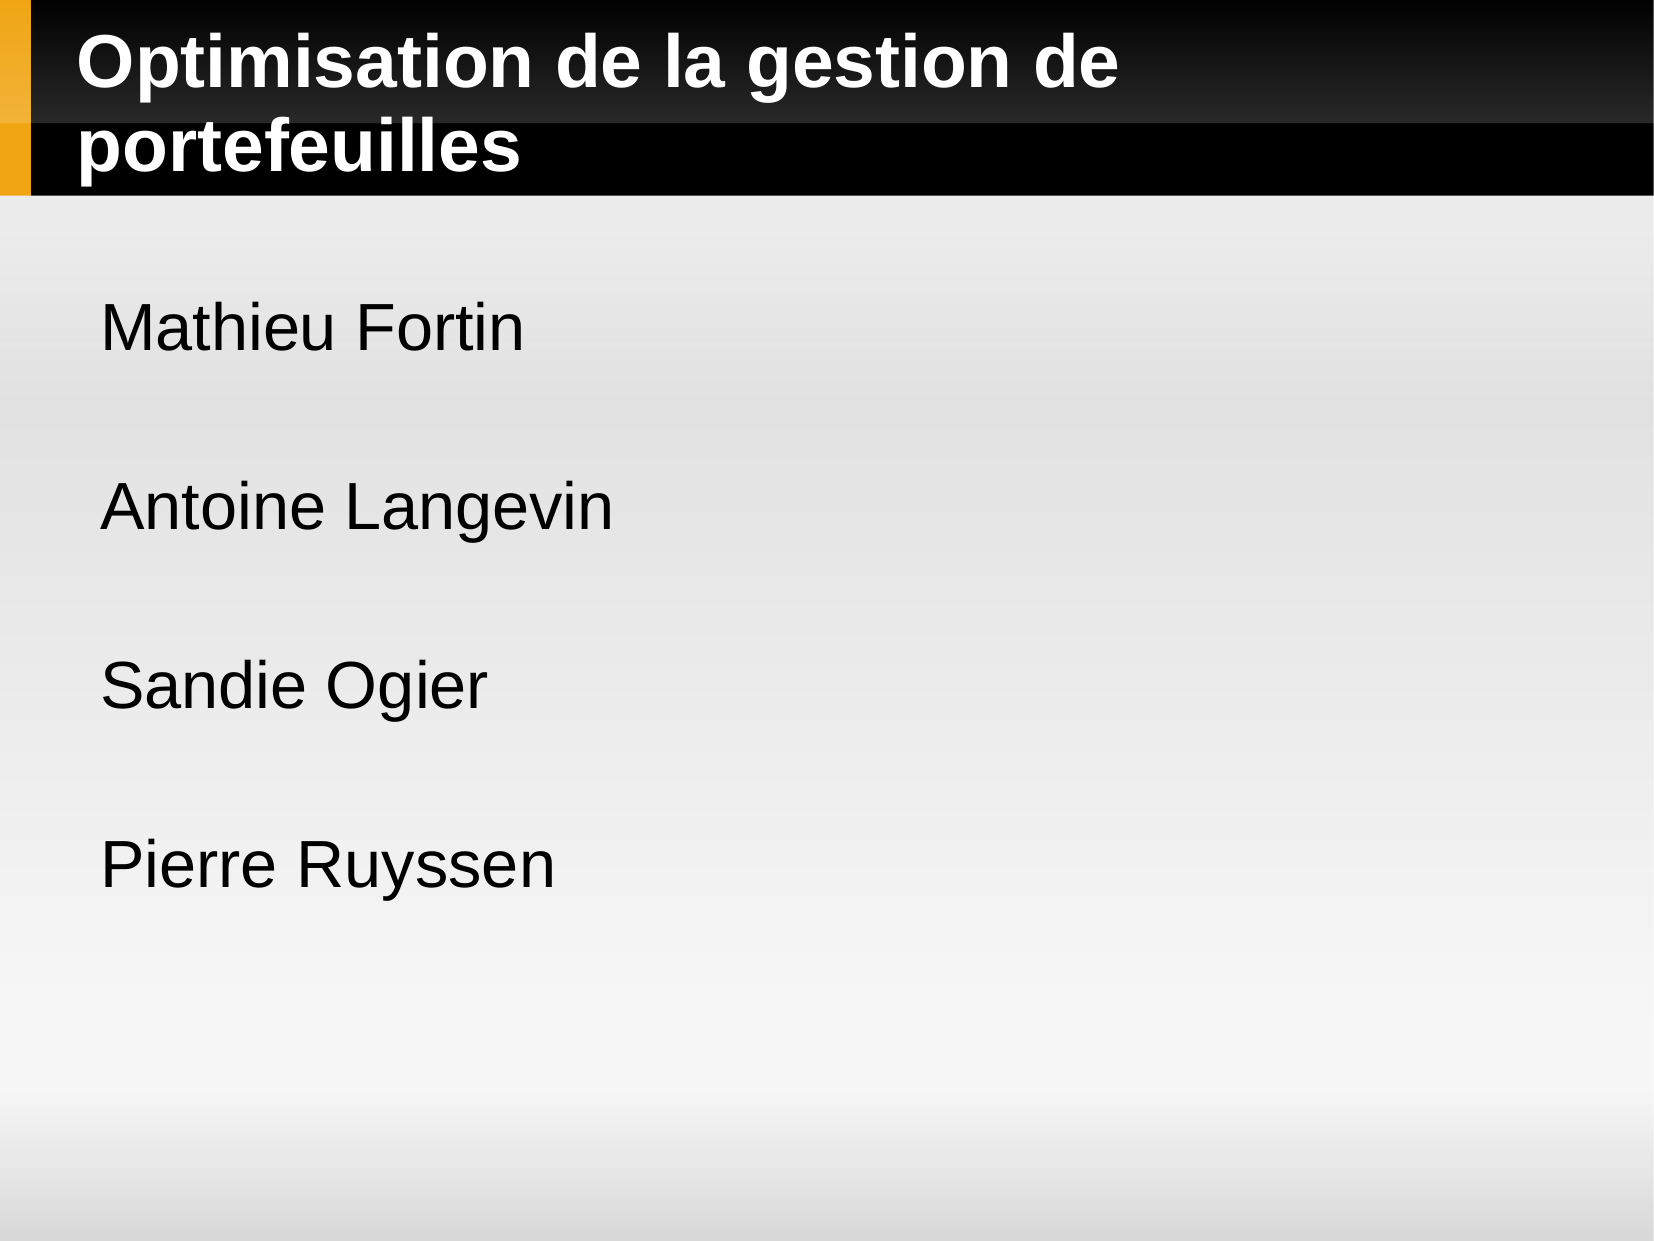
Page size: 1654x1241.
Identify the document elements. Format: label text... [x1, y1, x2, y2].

list Mathieu Fortin Antoine Langevin Sandie Ogier Pierre Ruyssen [82, 290, 1571, 1109]
title Optimisation de la gestion de portefeuilles [76, 0, 1565, 217]
picture [0, 0, 1654, 1241]
